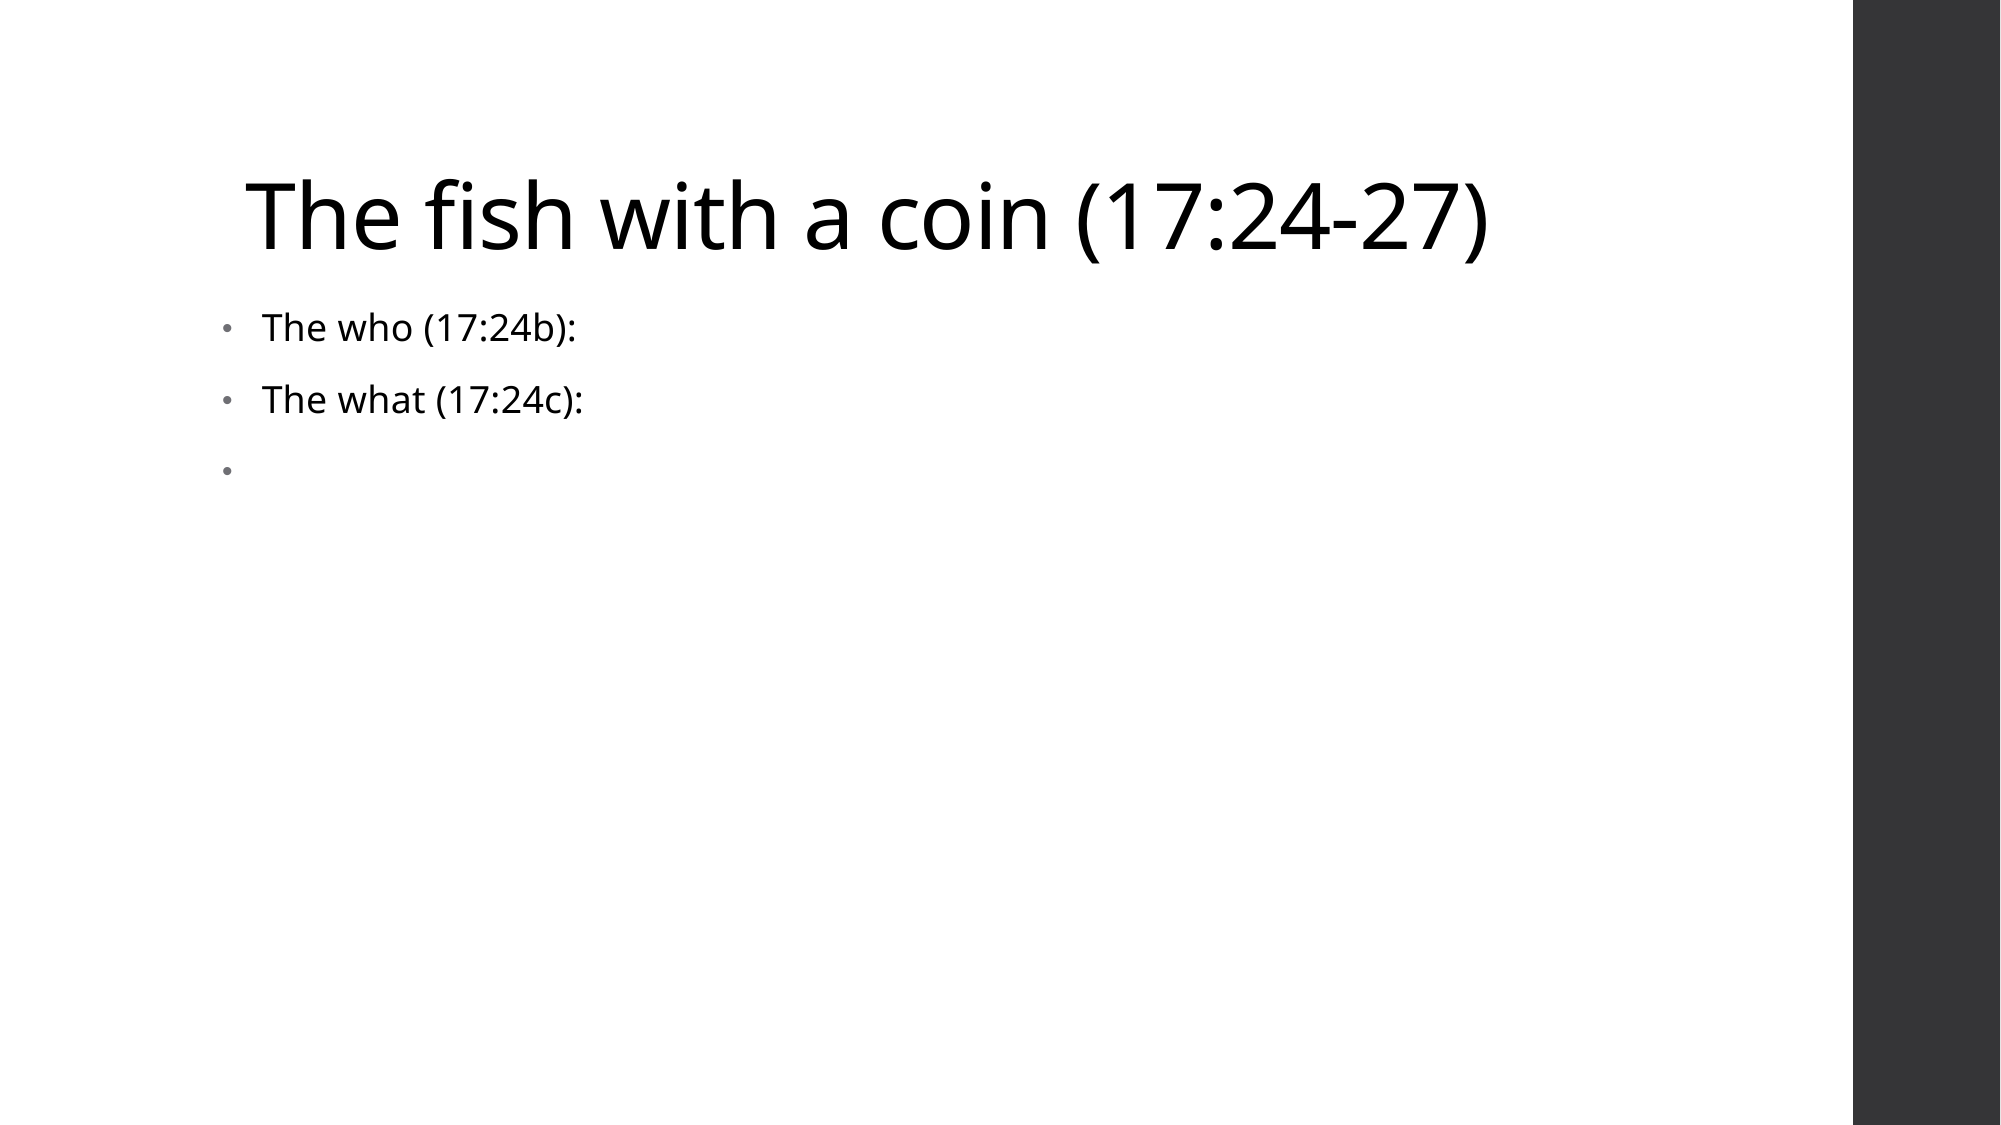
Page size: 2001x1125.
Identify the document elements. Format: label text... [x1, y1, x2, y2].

title The fish with a coin (17:24-27) [206, 60, 1797, 278]
list The who (17:24b): The what (17:24c): [206, 299, 1617, 1014]
